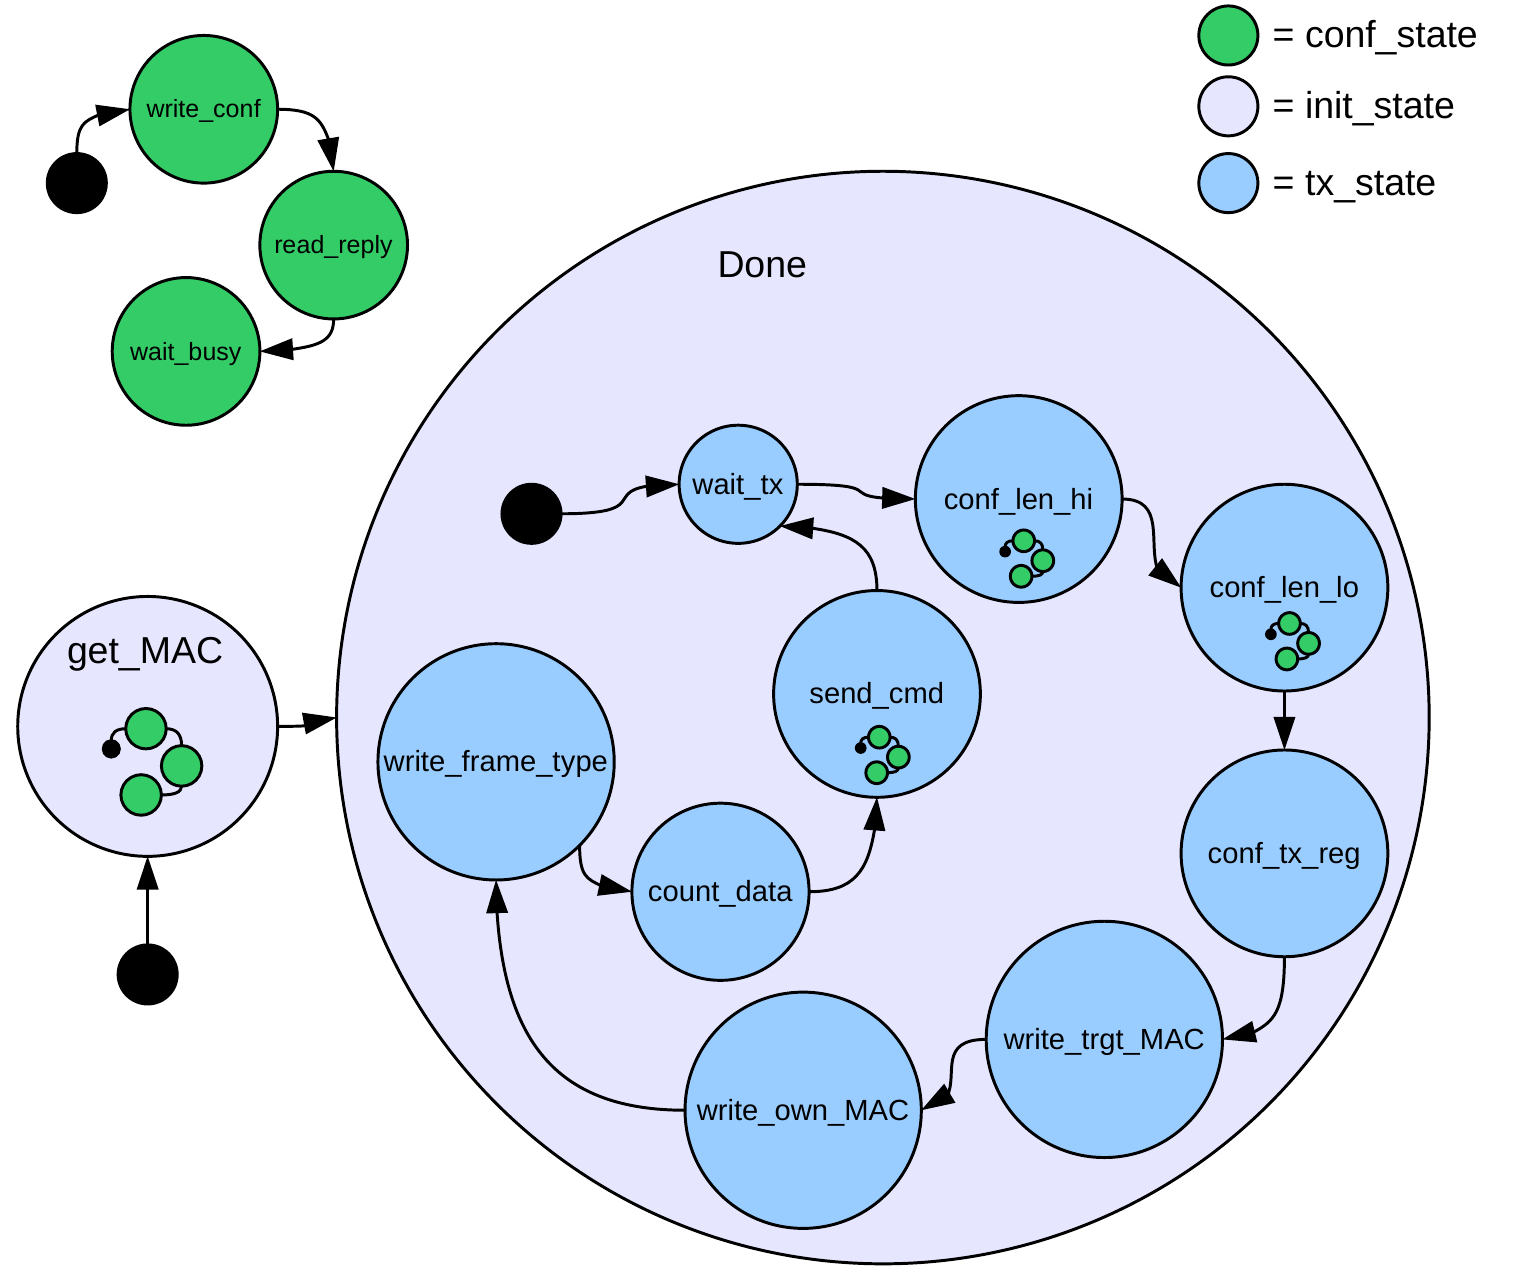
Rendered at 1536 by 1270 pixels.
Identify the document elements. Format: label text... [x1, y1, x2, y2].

text_box conf_len_lo [1181, 484, 1388, 691]
text_box [1198, 76, 1257, 136]
text_box [1198, 5, 1257, 66]
text_box write_conf [129, 35, 278, 184]
text_box wait_tx [679, 425, 798, 544]
text_box read_reply [259, 171, 408, 319]
text_box wait_busy [112, 277, 260, 426]
text_box [47, 153, 107, 213]
text_box [70, 596, 225, 622]
text_box = init_state [1257, 76, 1495, 134]
text_box conf_len_hi [915, 395, 1123, 603]
text_box [17, 638, 278, 857]
text_box count_data [631, 803, 810, 981]
text_box = conf_state [1257, 5, 1495, 63]
text_box write_trgt_MAC [986, 921, 1223, 1158]
text_box [118, 944, 178, 1004]
text_box = tx_state [1257, 153, 1495, 211]
text_box conf_tx_reg [1181, 750, 1388, 957]
text_box [1198, 153, 1257, 213]
text_box get_MAC [52, 622, 248, 682]
text_box send_cmd [773, 590, 981, 798]
text_box Done [702, 236, 1146, 294]
text_box [336, 171, 1430, 1264]
text_box write_frame_type [377, 643, 615, 880]
text_box write_own_MAC [685, 992, 922, 1229]
